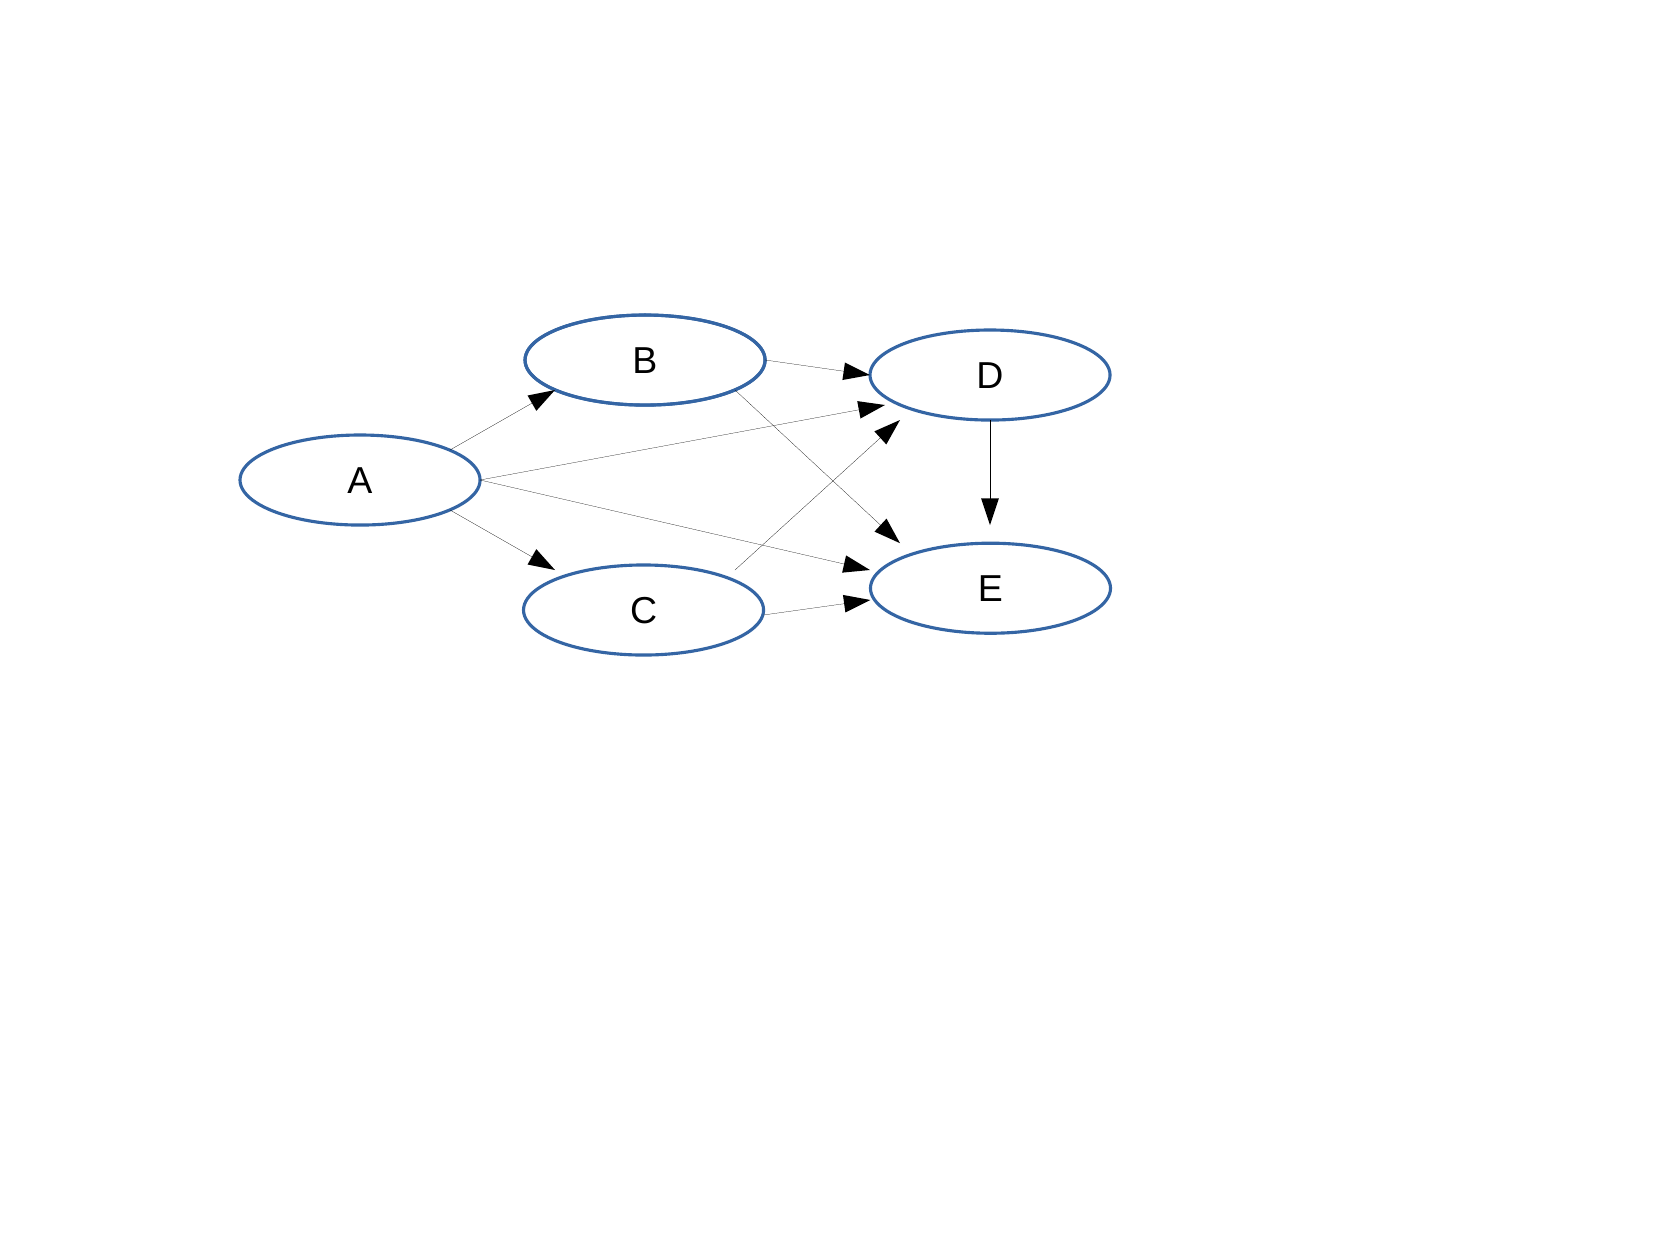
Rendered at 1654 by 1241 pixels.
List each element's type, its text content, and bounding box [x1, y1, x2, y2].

text_box E [870, 543, 1111, 634]
text_box A [240, 435, 480, 526]
text_box C [523, 564, 764, 656]
text_box B [527, 317, 763, 403]
text_box D [870, 330, 1111, 421]
